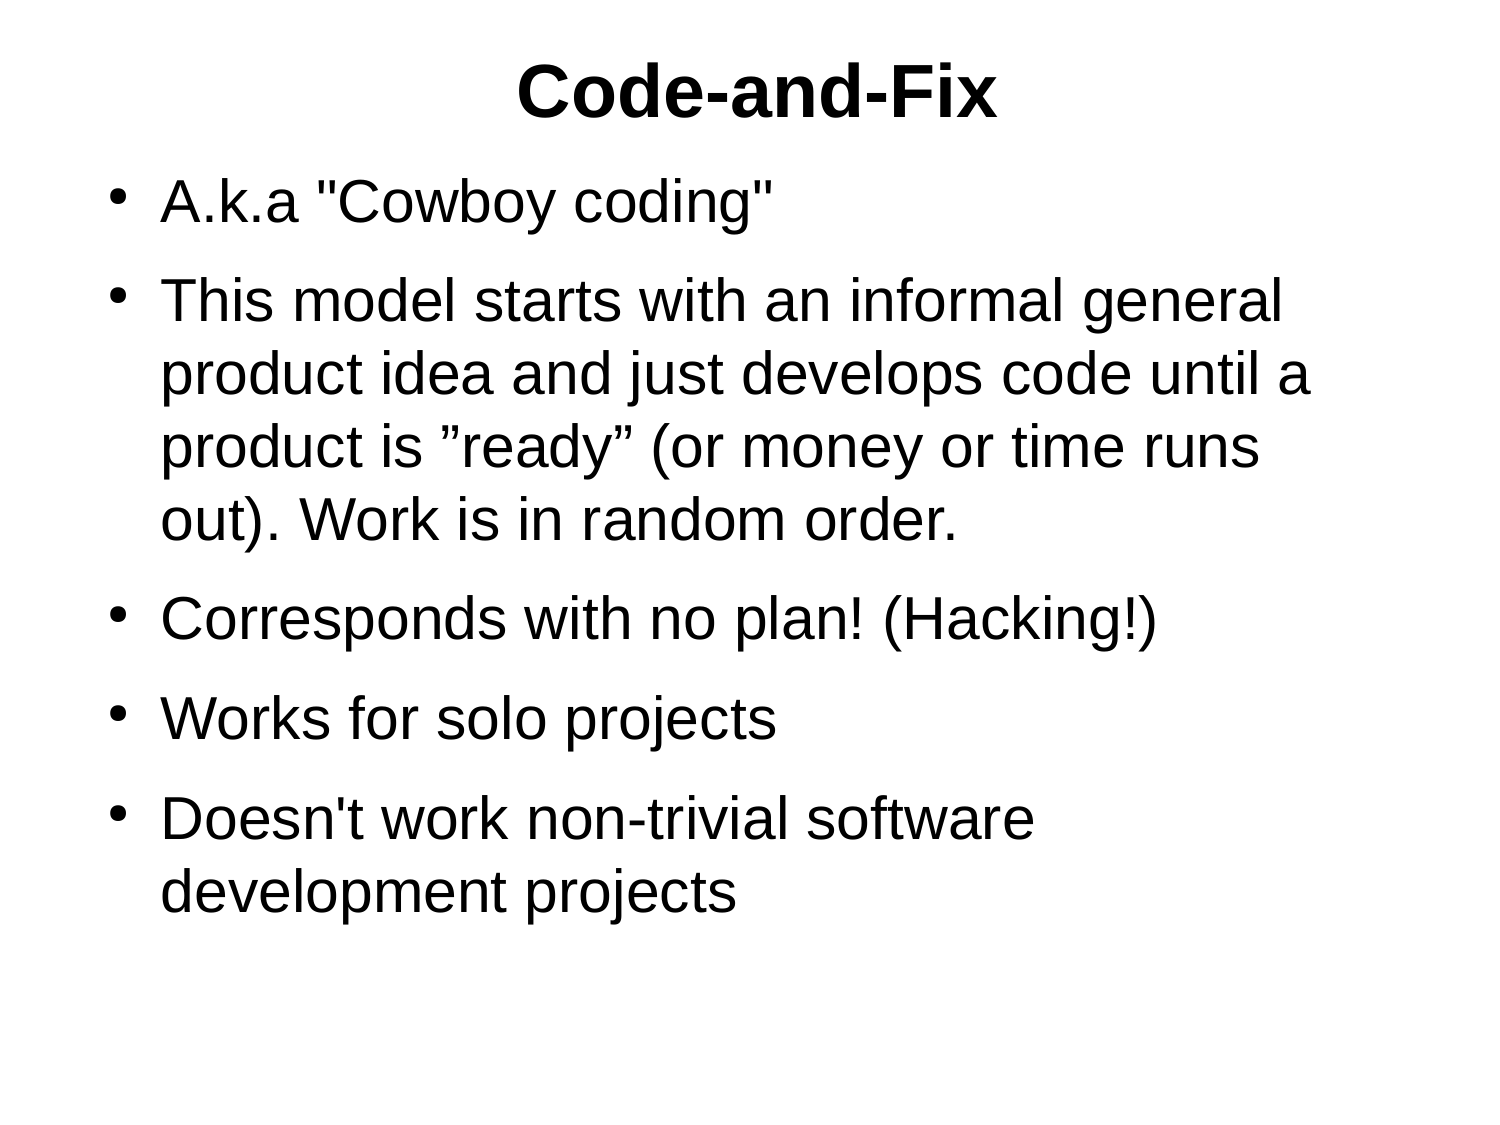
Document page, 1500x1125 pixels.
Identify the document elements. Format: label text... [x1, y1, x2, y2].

list A.k.a "Cowboy coding" This model starts with an informal general product idea and just develops code until a product is ”ready” (or money or time runs out). Work is in random order. Corresponds with no plan! (Hacking!) Works for solo projects Doesn't work non-trivial software development projects [75, 153, 1395, 1075]
title Code-and-Fix [82, 21, 1433, 154]
